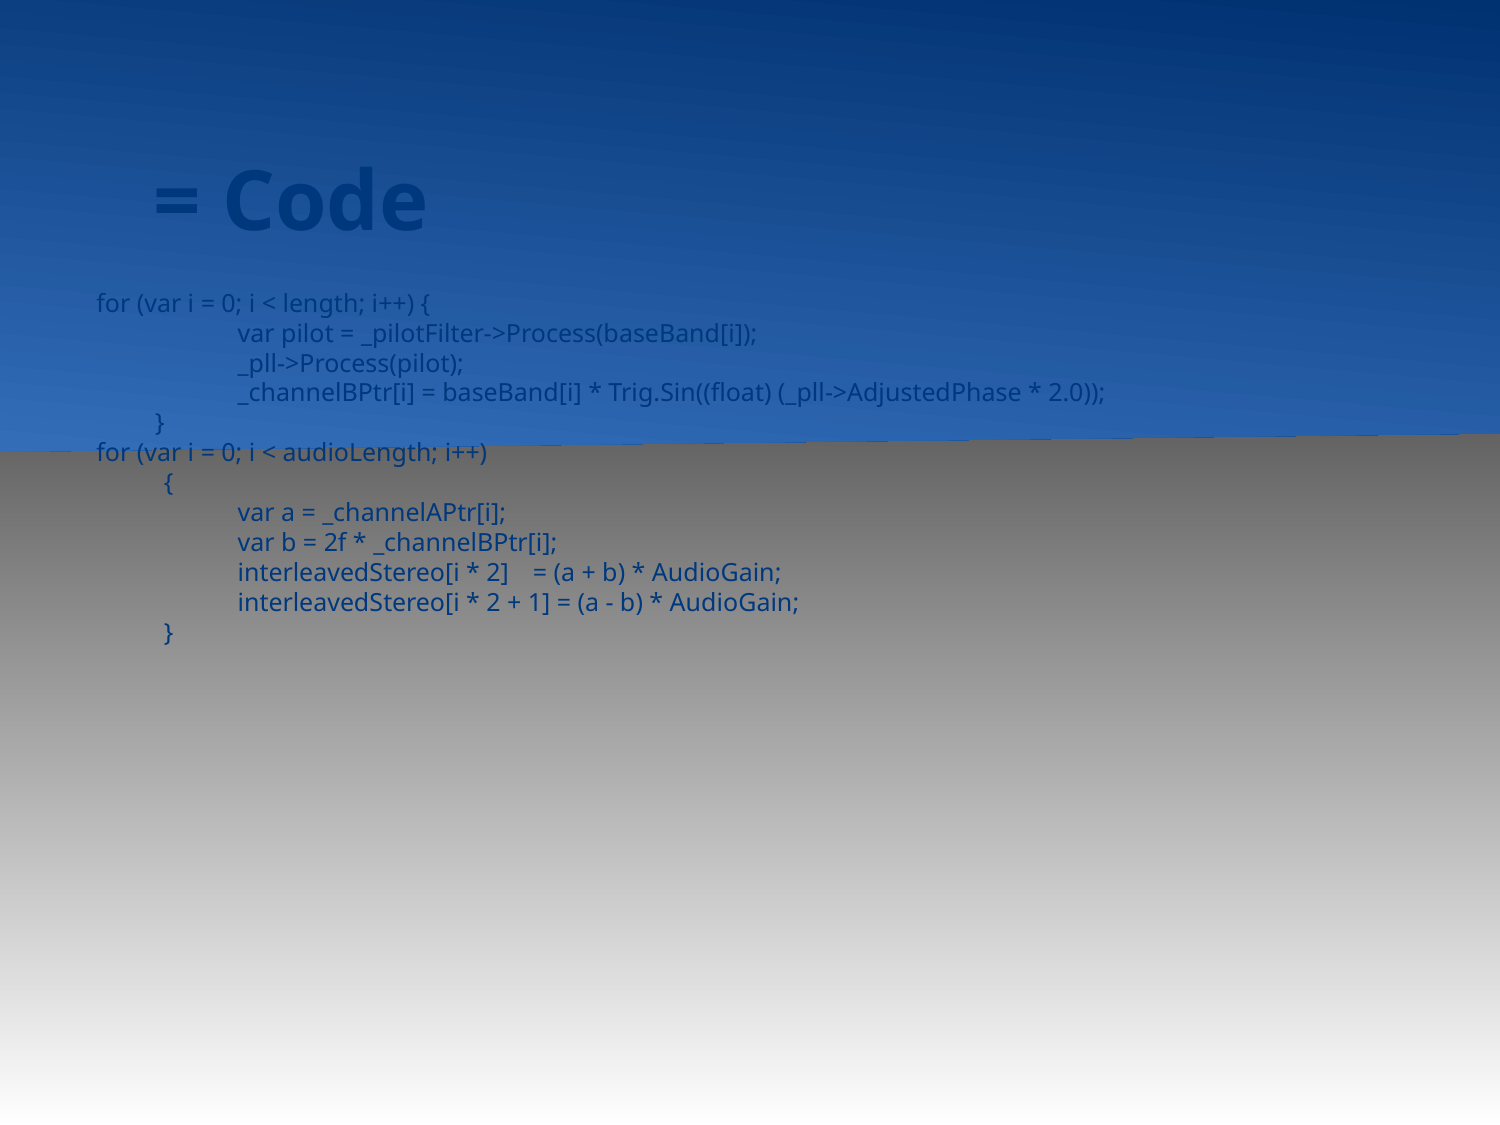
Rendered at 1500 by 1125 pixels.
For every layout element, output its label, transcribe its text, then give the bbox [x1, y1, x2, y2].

title = Code [75, 45, 1425, 263]
list for (var i = 0; i < length; i++) { var pilot = _pilotFilter->Process(baseBand[i]); _pll->Process(pilot); _channelBPtr[i] = baseBand[i] * Trig.Sin((float) (_pll->AdjustedPhase * 2.0)); } for (var i = 0; i < audioLength; i++) { var a = _channelAPtr[i]; var b = 2f * _channelBPtr[i]; interleavedStereo[i * 2] = (a + b) * AudioGain; interleavedStereo[i * 2 + 1] = (a - b) * AudioGain; } [75, 272, 1425, 1067]
